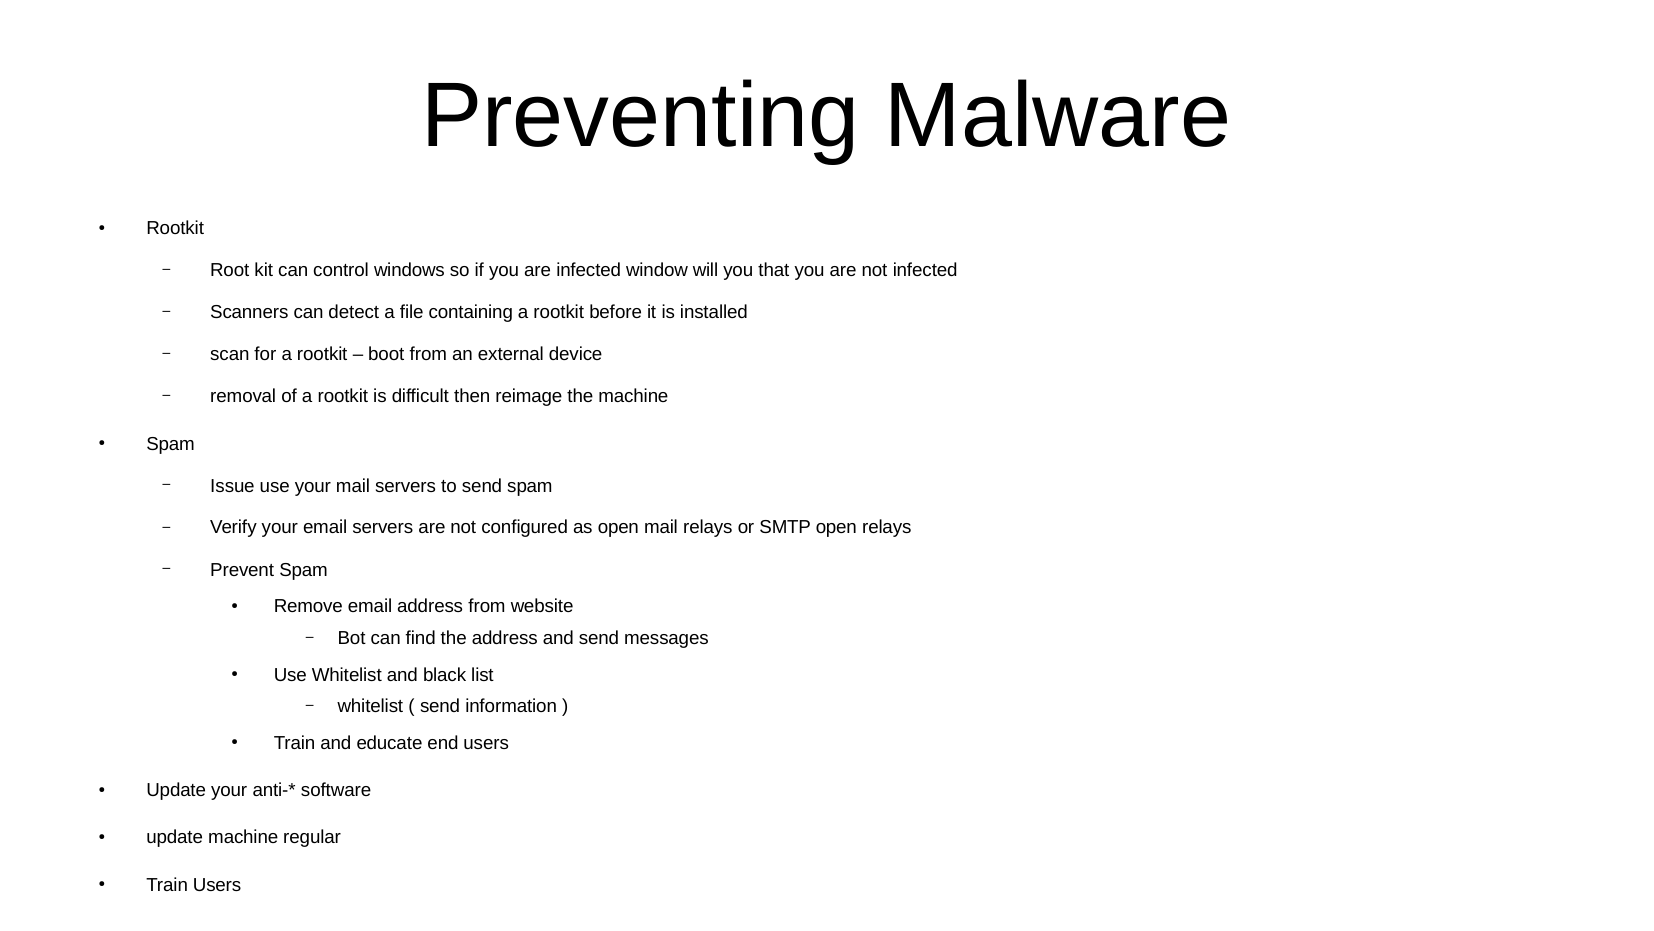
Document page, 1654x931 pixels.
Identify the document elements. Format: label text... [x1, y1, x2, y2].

title Preventing Malware [82, 37, 1571, 193]
list Rootkit Root kit can control windows so if you are infected window will you that you are not infected Scanners can detect a file containing a rootkit before it is installed scan for a rootkit – boot from an external device removal of a rootkit is difficult then reimage the machine Spam Issue use your mail servers to send spam Verify your email servers are not configured as open mail relays or SMTP open relays Prevent Spam Remove email address from website Bot can find the address and send messages Use Whitelist and black list whitelist ( send information ) Train and educate end users Update your anti-* software update machine regular Train Users [82, 217, 1621, 901]
